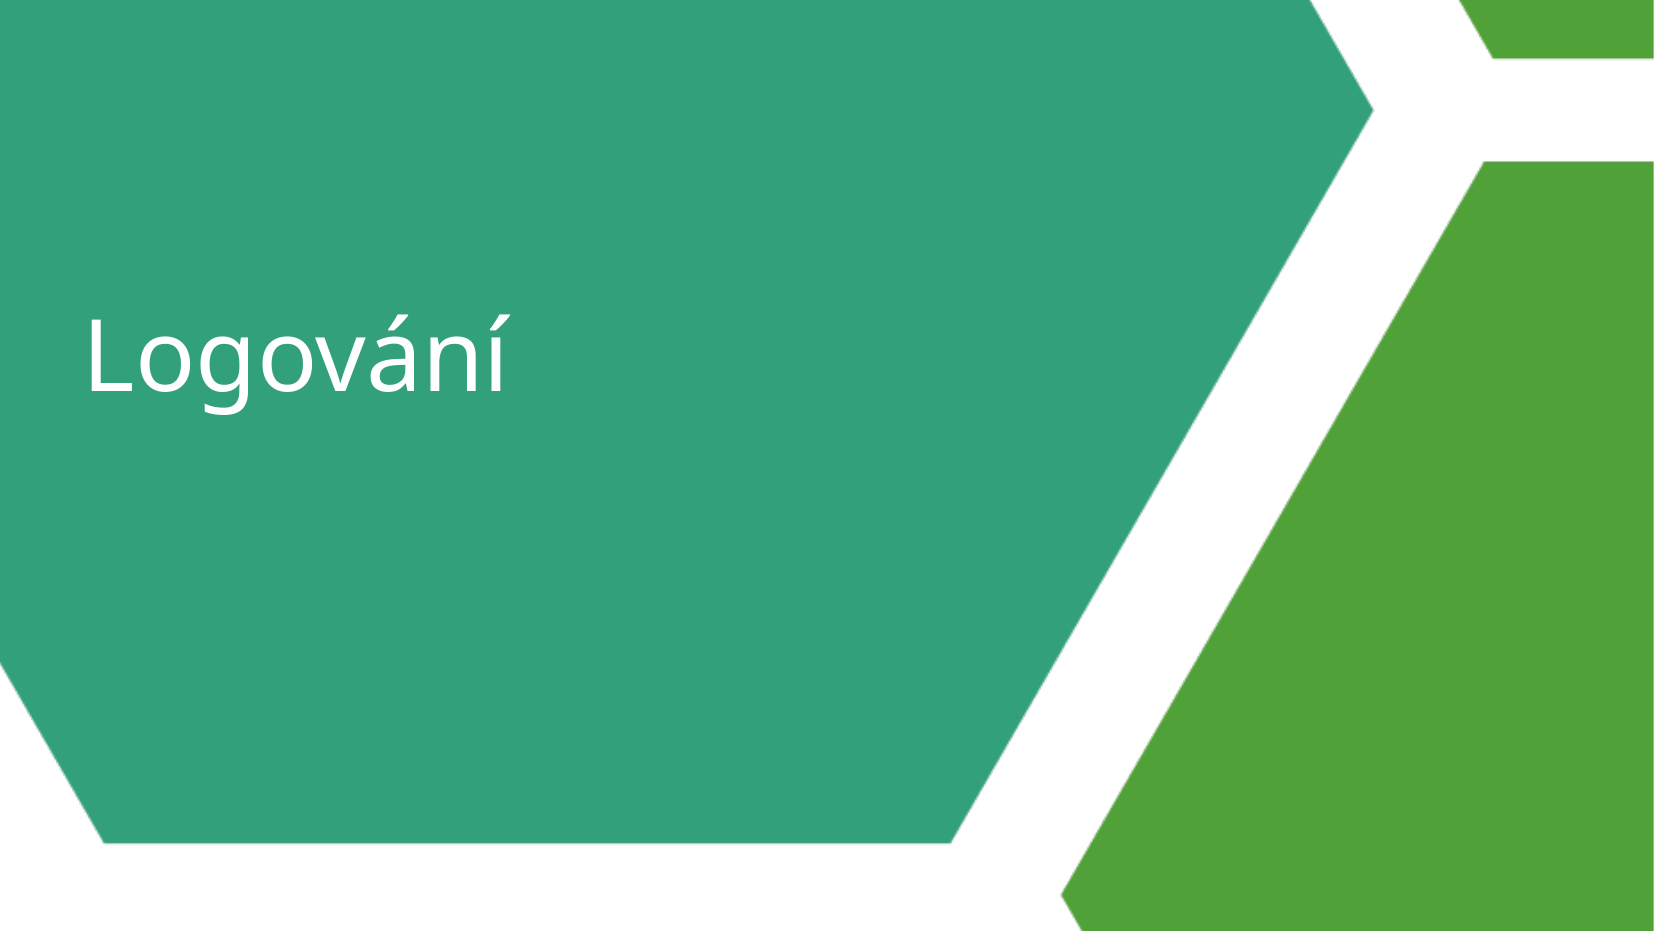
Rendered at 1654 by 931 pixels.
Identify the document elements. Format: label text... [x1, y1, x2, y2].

picture [0, 0, 1654, 931]
title Logování [82, 178, 1218, 528]
